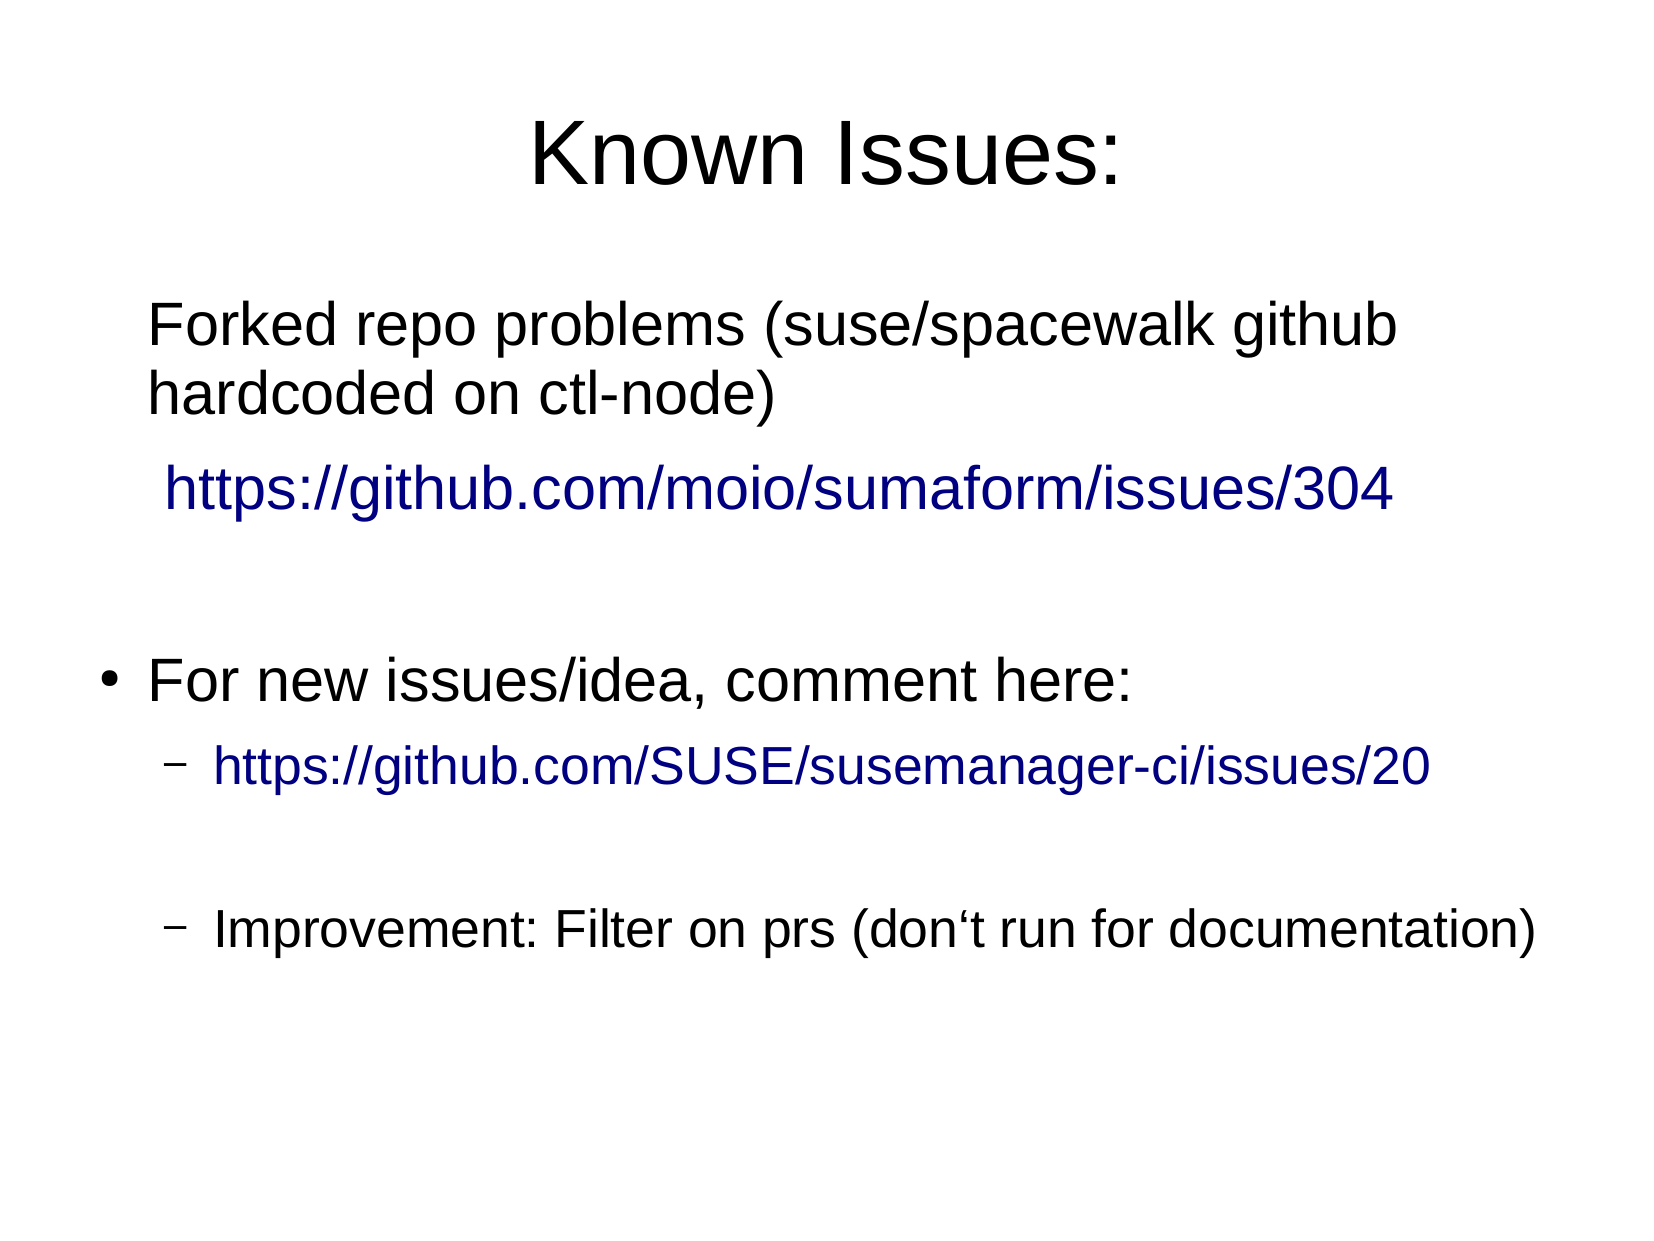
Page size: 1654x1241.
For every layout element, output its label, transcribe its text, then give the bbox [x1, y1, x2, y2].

title Known Issues: [82, 49, 1571, 257]
list Forked repo problems (suse/spacewalk github hardcoded on ctl-node) https://github.com/moio/sumaform/issues/304 For new issues/idea, comment here: https://github.com/SUSE/susemanager-ci/issues/20 Improvement: Filter on prs (don‘t run for documentation) [82, 290, 1571, 1010]
